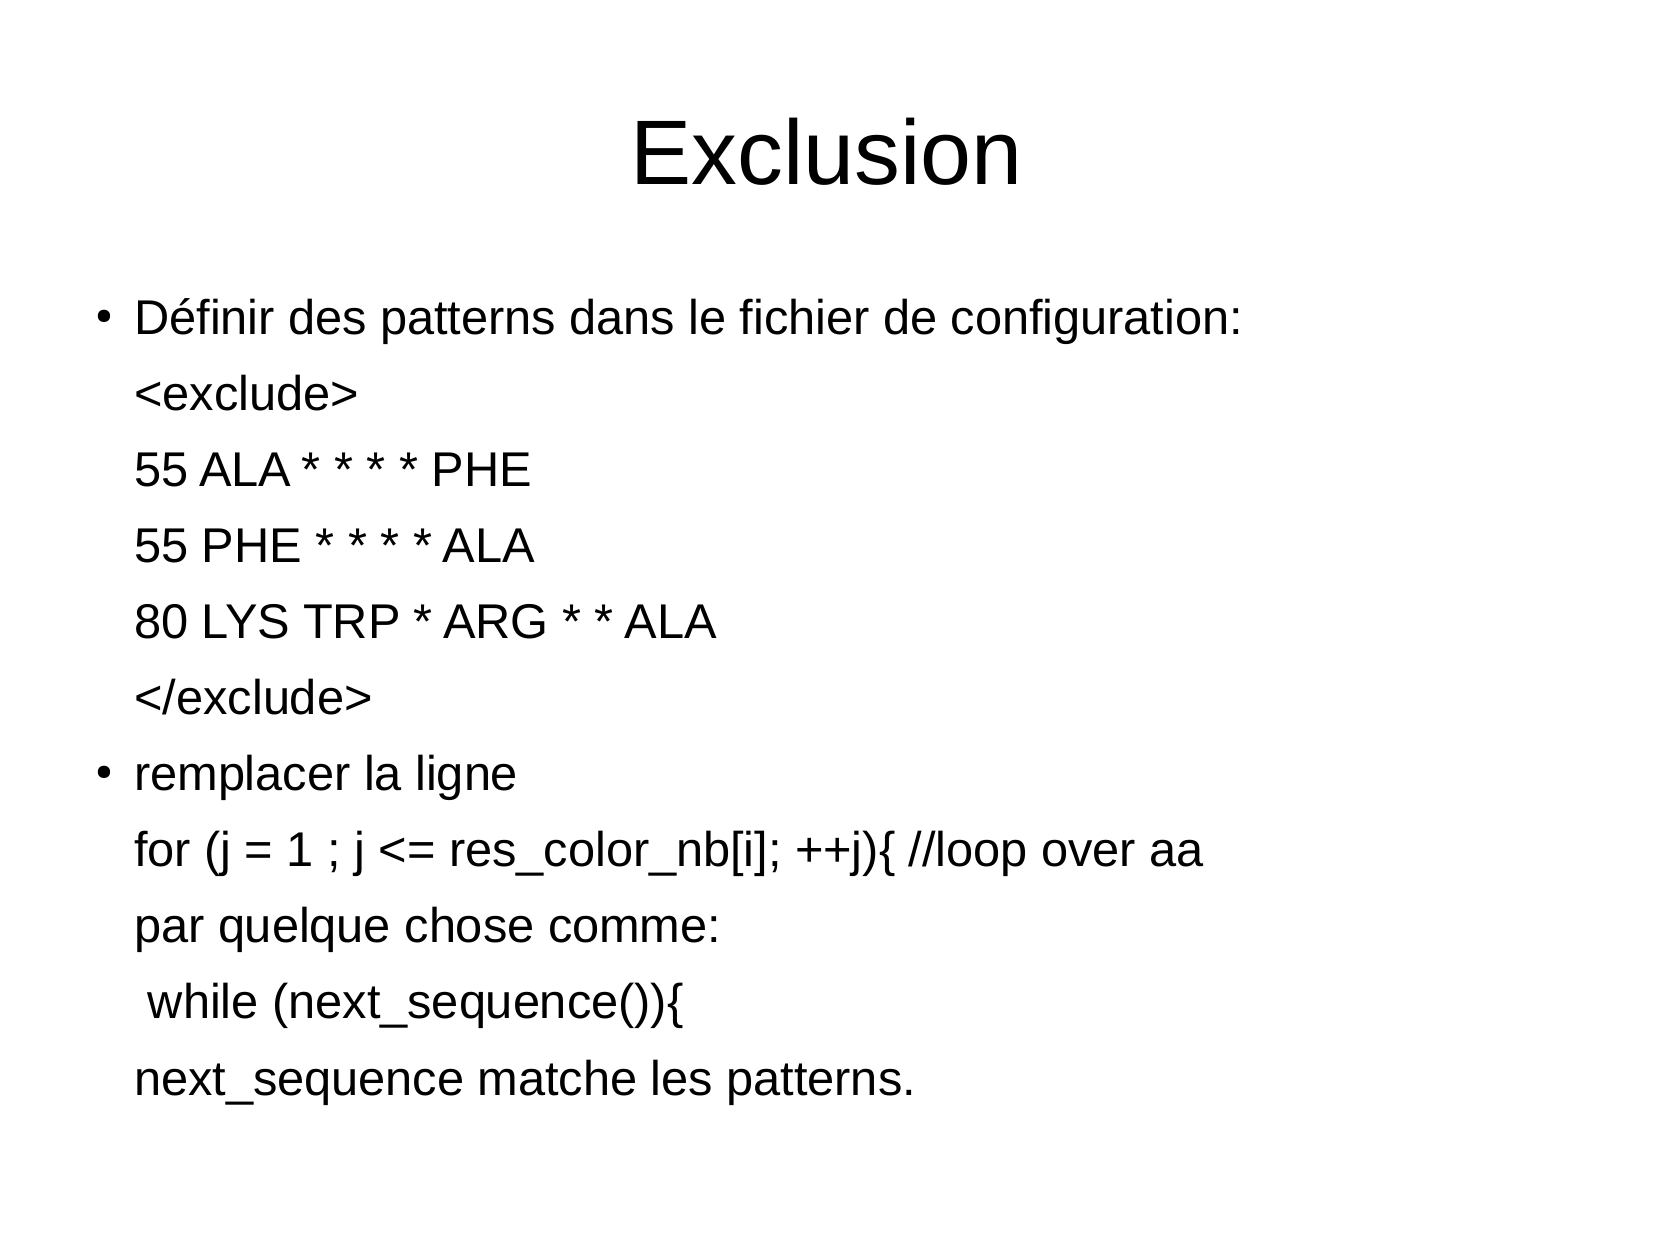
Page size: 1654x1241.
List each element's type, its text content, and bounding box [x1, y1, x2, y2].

list Définir des patterns dans le fichier de configuration: <exclude> 55 ALA * * * * PHE 55 PHE * * * * ALA 80 LYS TRP * ARG * * ALA </exclude> remplacer la ligne for (j = 1 ; j <= res_color_nb[i]; ++j){ //loop over aa par quelque chose comme: while (next_sequence()){ next_sequence matche les patterns. [82, 290, 1571, 1109]
title Exclusion [82, 49, 1571, 257]
